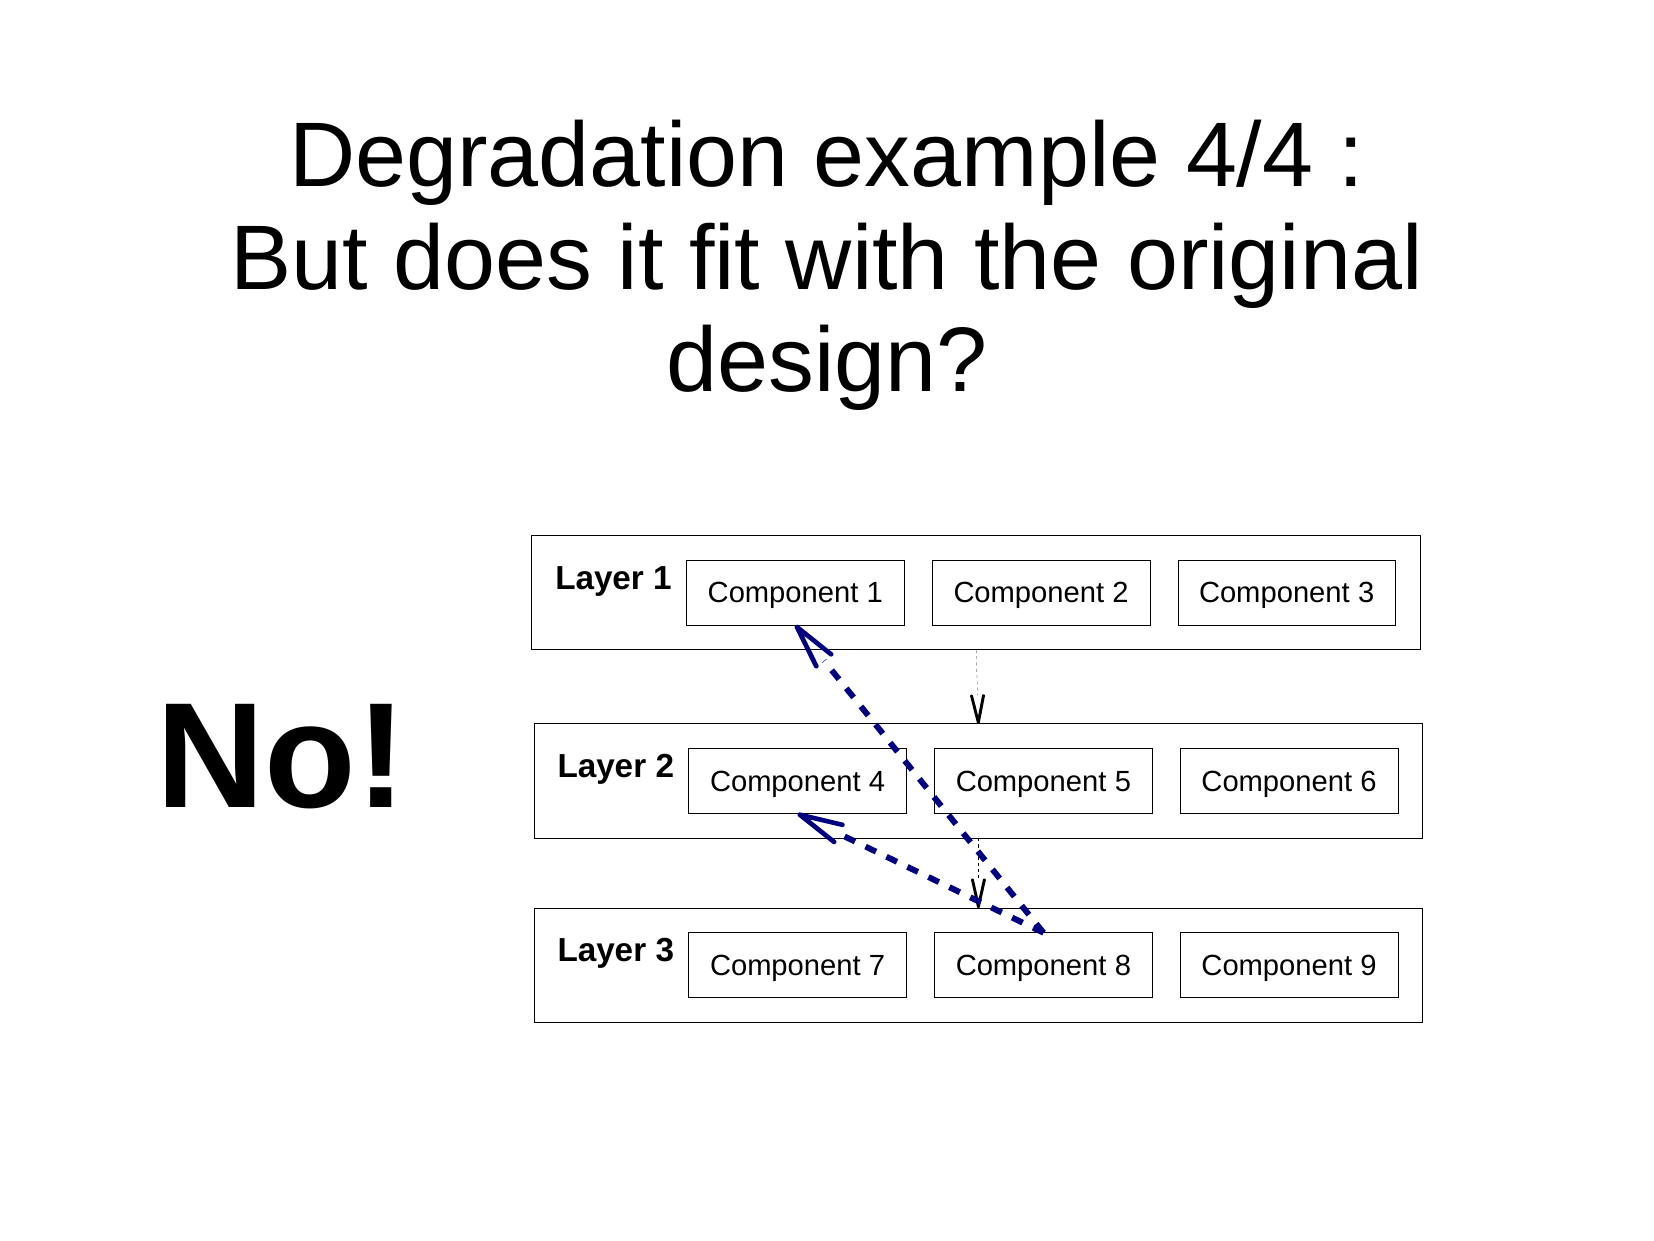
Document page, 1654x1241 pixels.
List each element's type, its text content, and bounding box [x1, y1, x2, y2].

text_box Component 5 [934, 748, 1153, 814]
text_box Component 4 [688, 748, 907, 814]
text_box Layer 1 [806, 639, 820, 650]
text_box Component 6 [1180, 748, 1399, 814]
text_box Component 9 [1180, 932, 1399, 998]
text_box Component 1 [686, 560, 905, 626]
text_box Layer 3 [534, 908, 1423, 1023]
text_box No! [156, 671, 477, 889]
text_box Component 8 [934, 932, 1153, 998]
text_box Layer 1 [531, 535, 1421, 650]
text_box Layer 2 [534, 723, 1423, 839]
text_box Component 7 [688, 932, 907, 998]
title Degradation example 4/4 : But does it fit with the original design? [121, 86, 1534, 429]
text_box Component 3 [1178, 560, 1396, 626]
text_box Component 2 [932, 560, 1151, 626]
